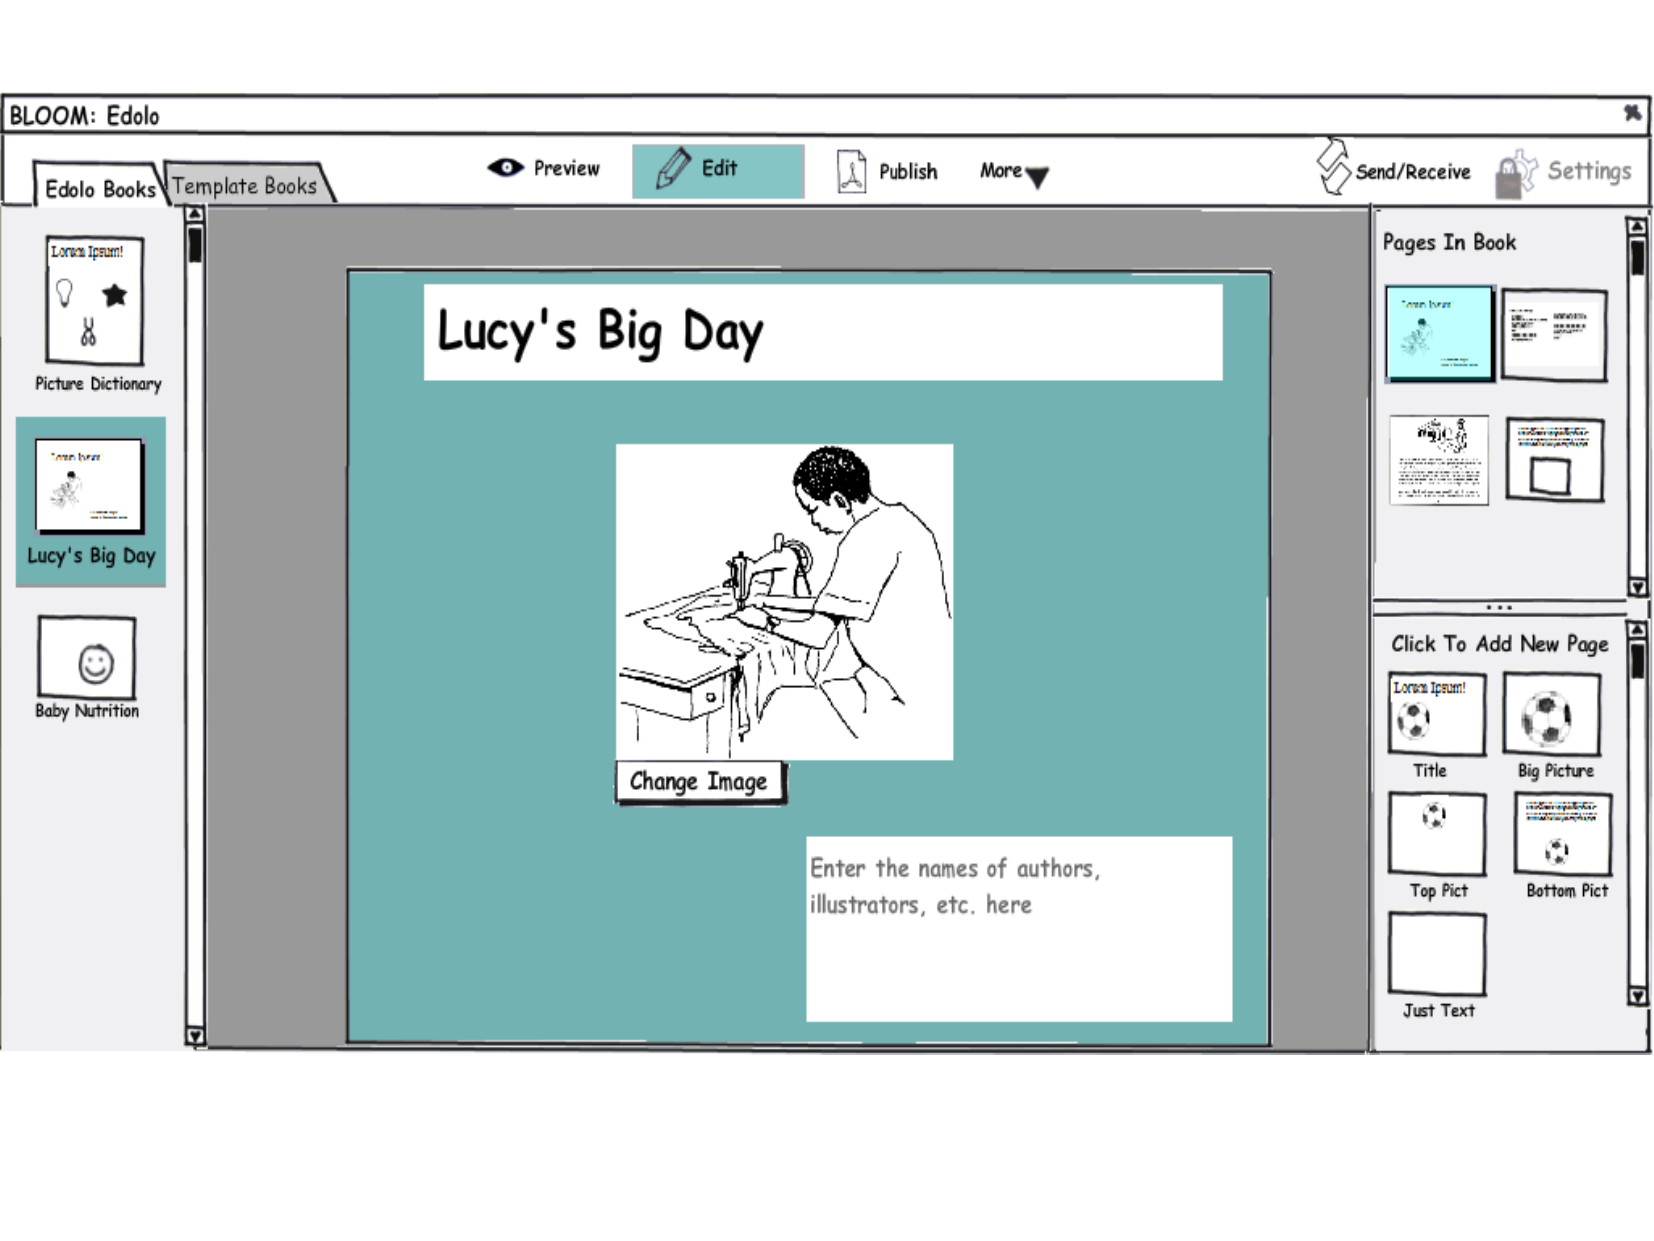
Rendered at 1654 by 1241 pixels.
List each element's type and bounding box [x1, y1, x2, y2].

picture [0, 92, 1654, 1055]
